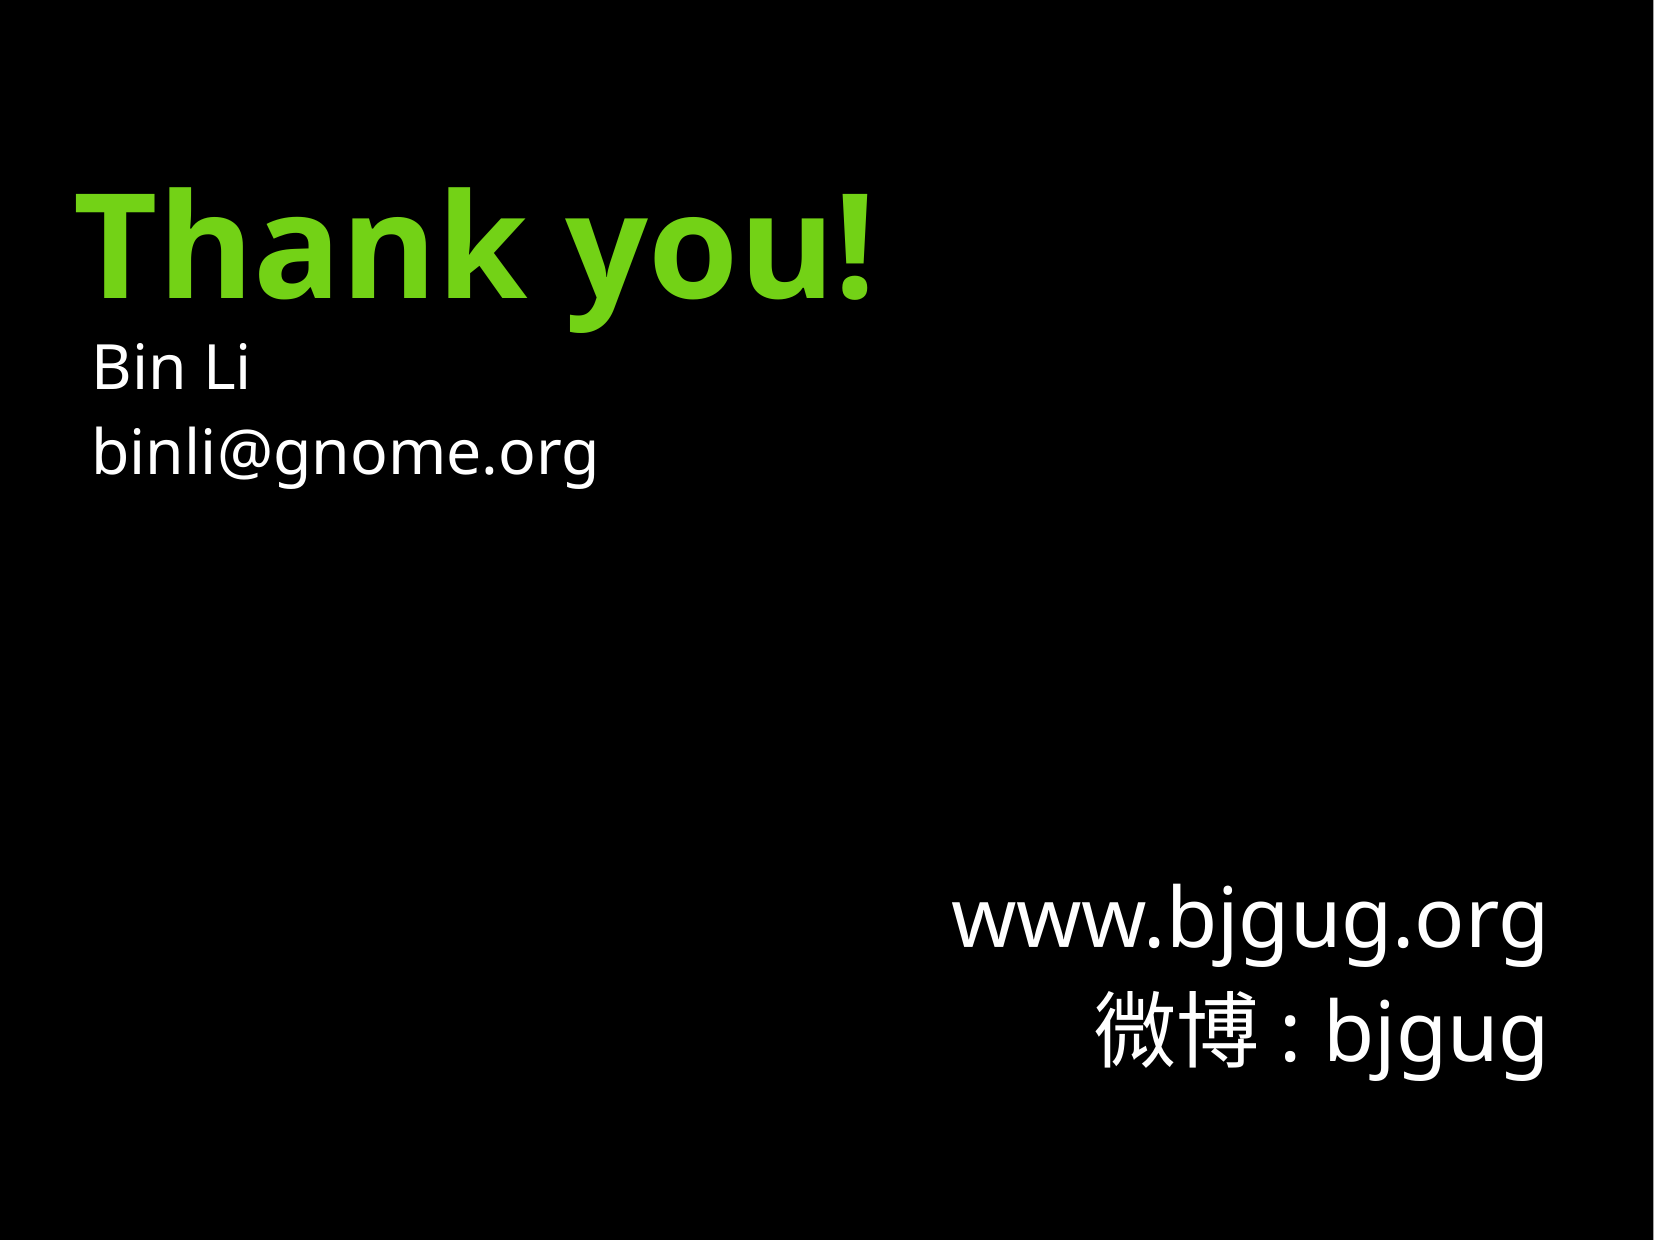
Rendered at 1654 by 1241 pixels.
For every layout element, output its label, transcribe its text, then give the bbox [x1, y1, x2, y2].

text_box www.bjgug.org 微博: bjgug [124, 757, 1565, 1073]
text_box Thank you! [59, 146, 1506, 337]
text_box Bin Li binli@gnome.org [76, 325, 1199, 491]
